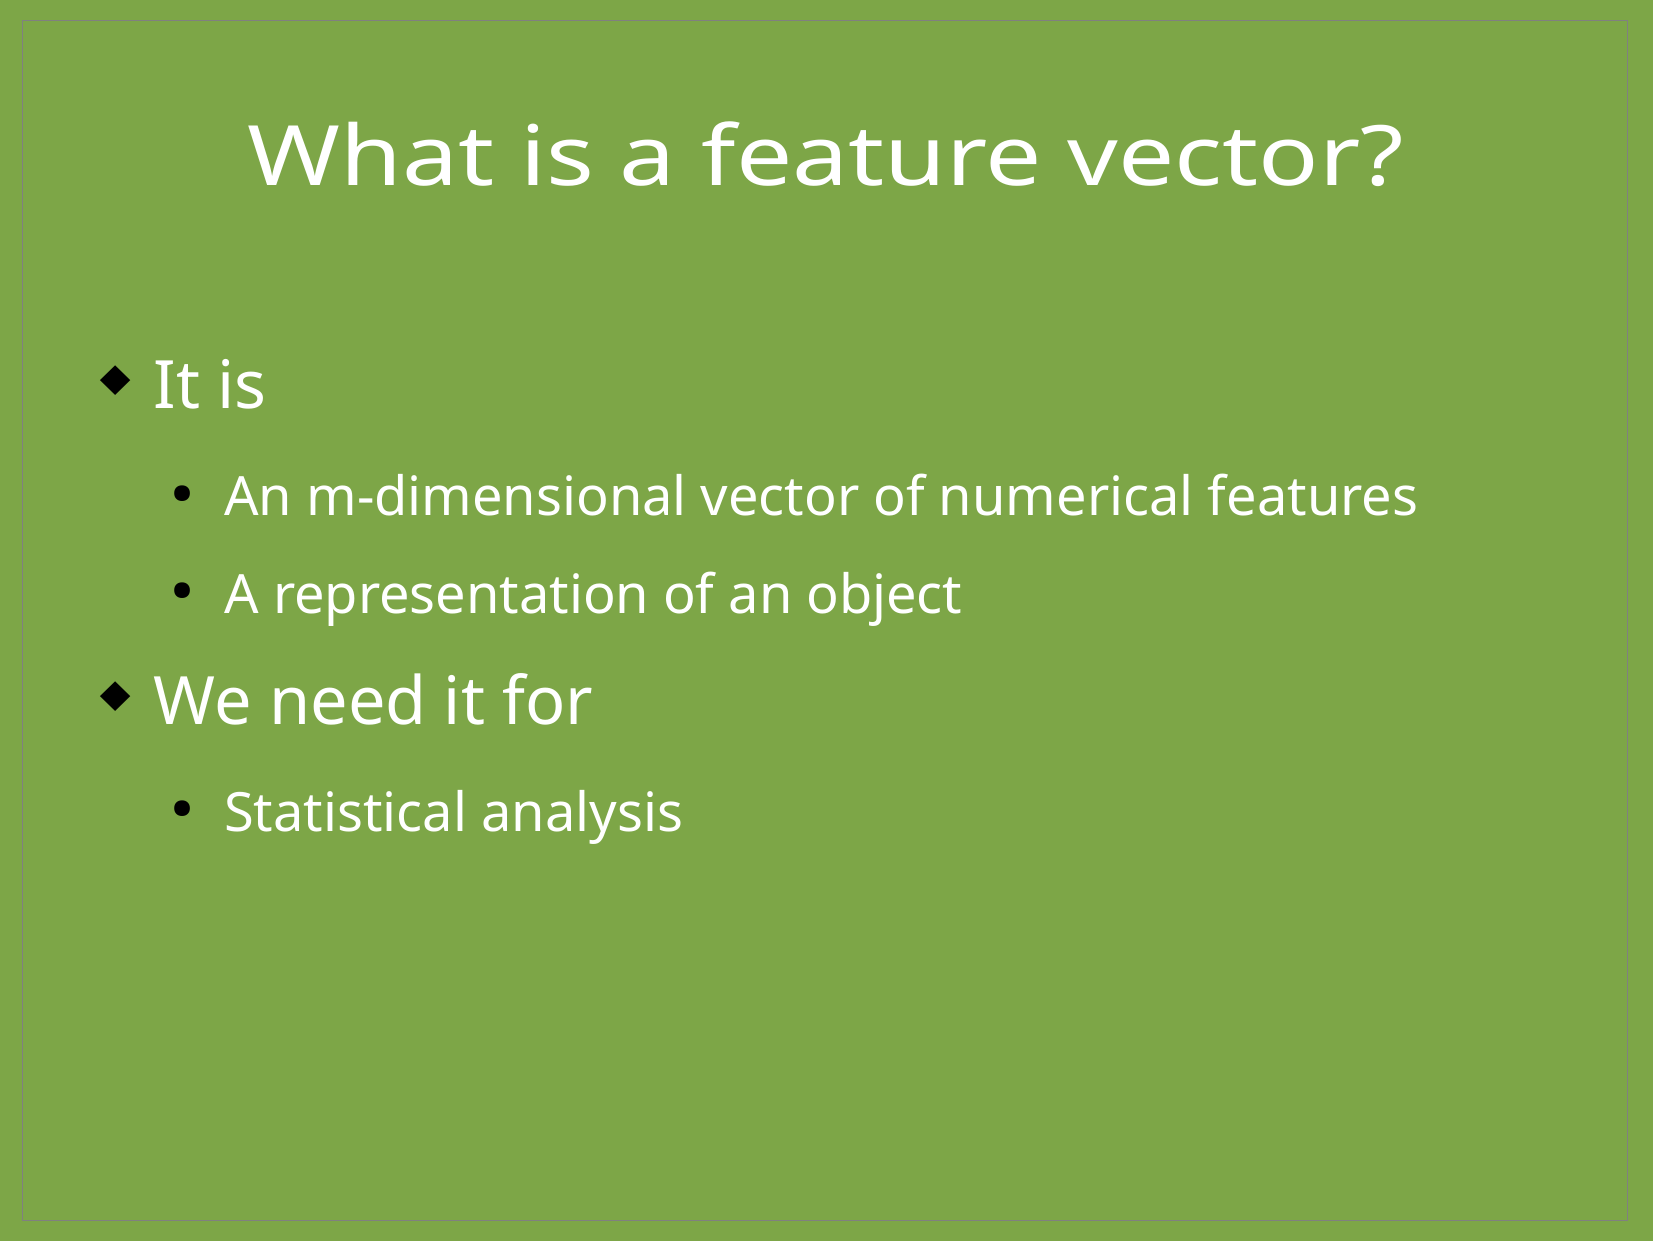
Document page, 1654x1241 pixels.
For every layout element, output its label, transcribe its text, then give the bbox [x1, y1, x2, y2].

list It is An m-dimensional vector of numerical features A representation of an object We need it for Statistical analysis [82, 337, 1538, 1057]
text_box [22, 20, 1628, 1221]
title What is a feature vector? [82, 49, 1571, 257]
